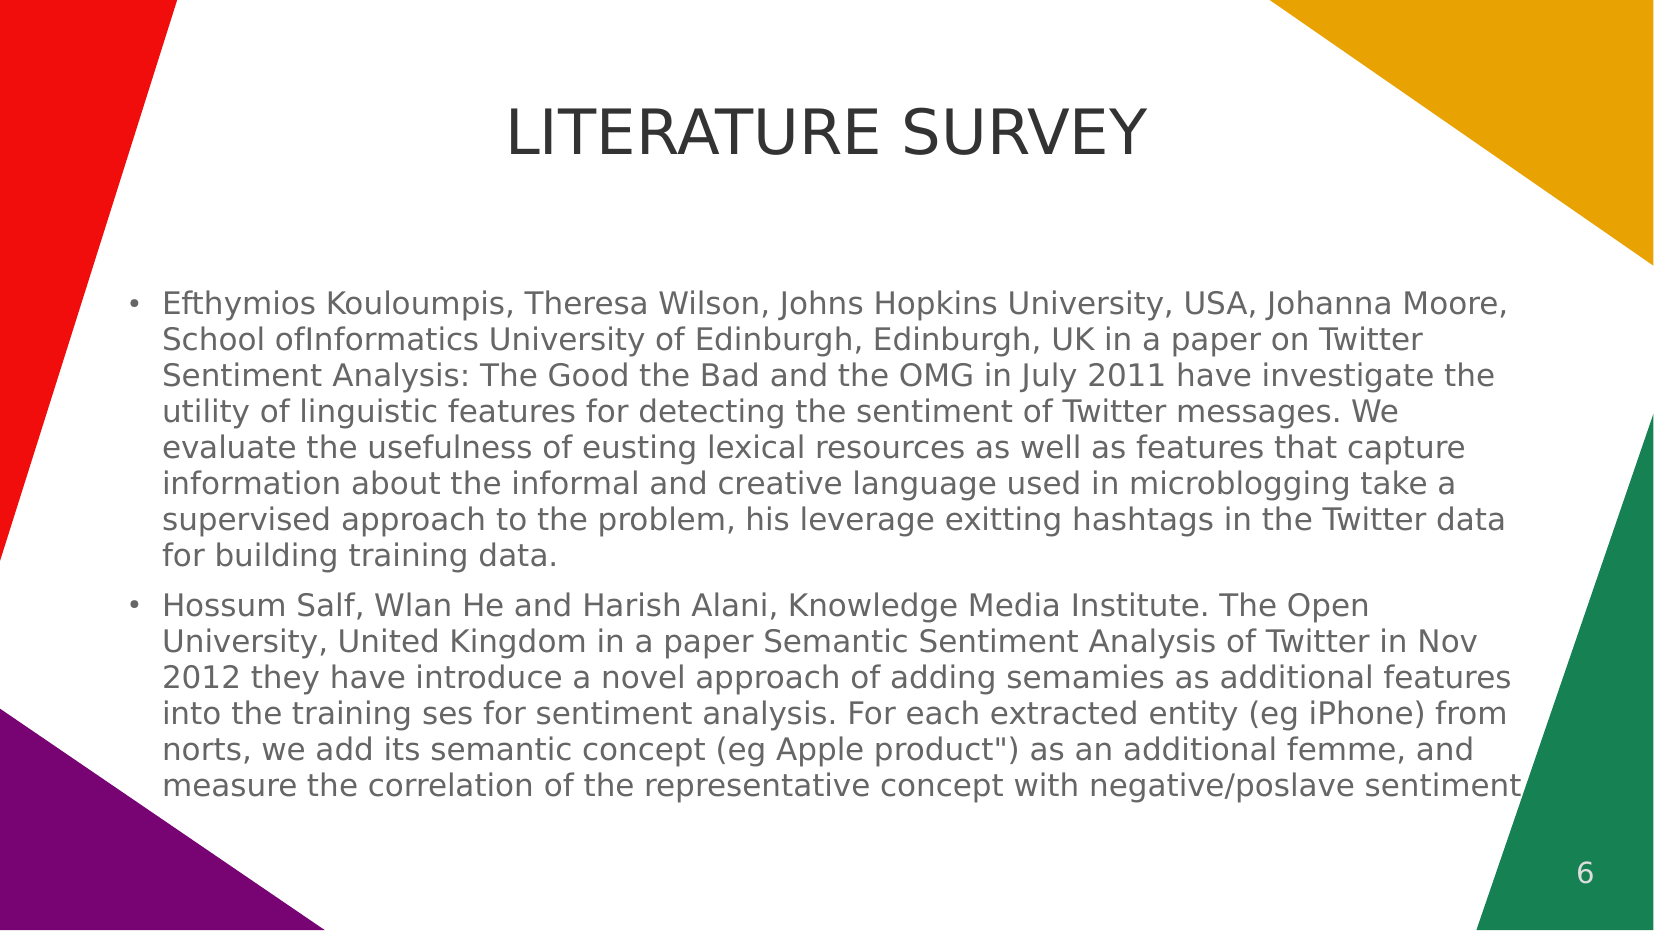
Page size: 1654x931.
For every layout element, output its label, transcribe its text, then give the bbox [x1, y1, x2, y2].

title LITERATURE SURVEY [118, 59, 1536, 207]
list Efthymios Kouloumpis, Theresa Wilson, Johns Hopkins University, USA, Johanna Moore, School ofInformatics University of Edinburgh, Edinburgh, UK in a paper on Twitter Sentiment Analysis: The Good the Bad and the OMG in July 2011 have investigate the utility of linguistic features for detecting the sentiment of Twitter messages. We evaluate the usefulness of eusting lexical resources as well as features that capture information about the informal and creative language used in microblogging take a supervised approach to the problem, his leverage exitting hashtags in the Twitter data for building training data. Hossum Salf, Wlan He and Harish Alani, Knowledge Media Institute. The Open University, United Kingdom in a paper Semantic Sentiment Analysis of Twitter in Nov 2012 they have introduce a novel approach of adding semamies as additional features into the training ses for sentiment analysis. For each extracted entity (eg iPhone) from norts, we add its semantic concept (eg Apple product") as an additional femme, and measure the correlation of the representative concept with negative/poslave sentiment [118, 236, 1536, 827]
